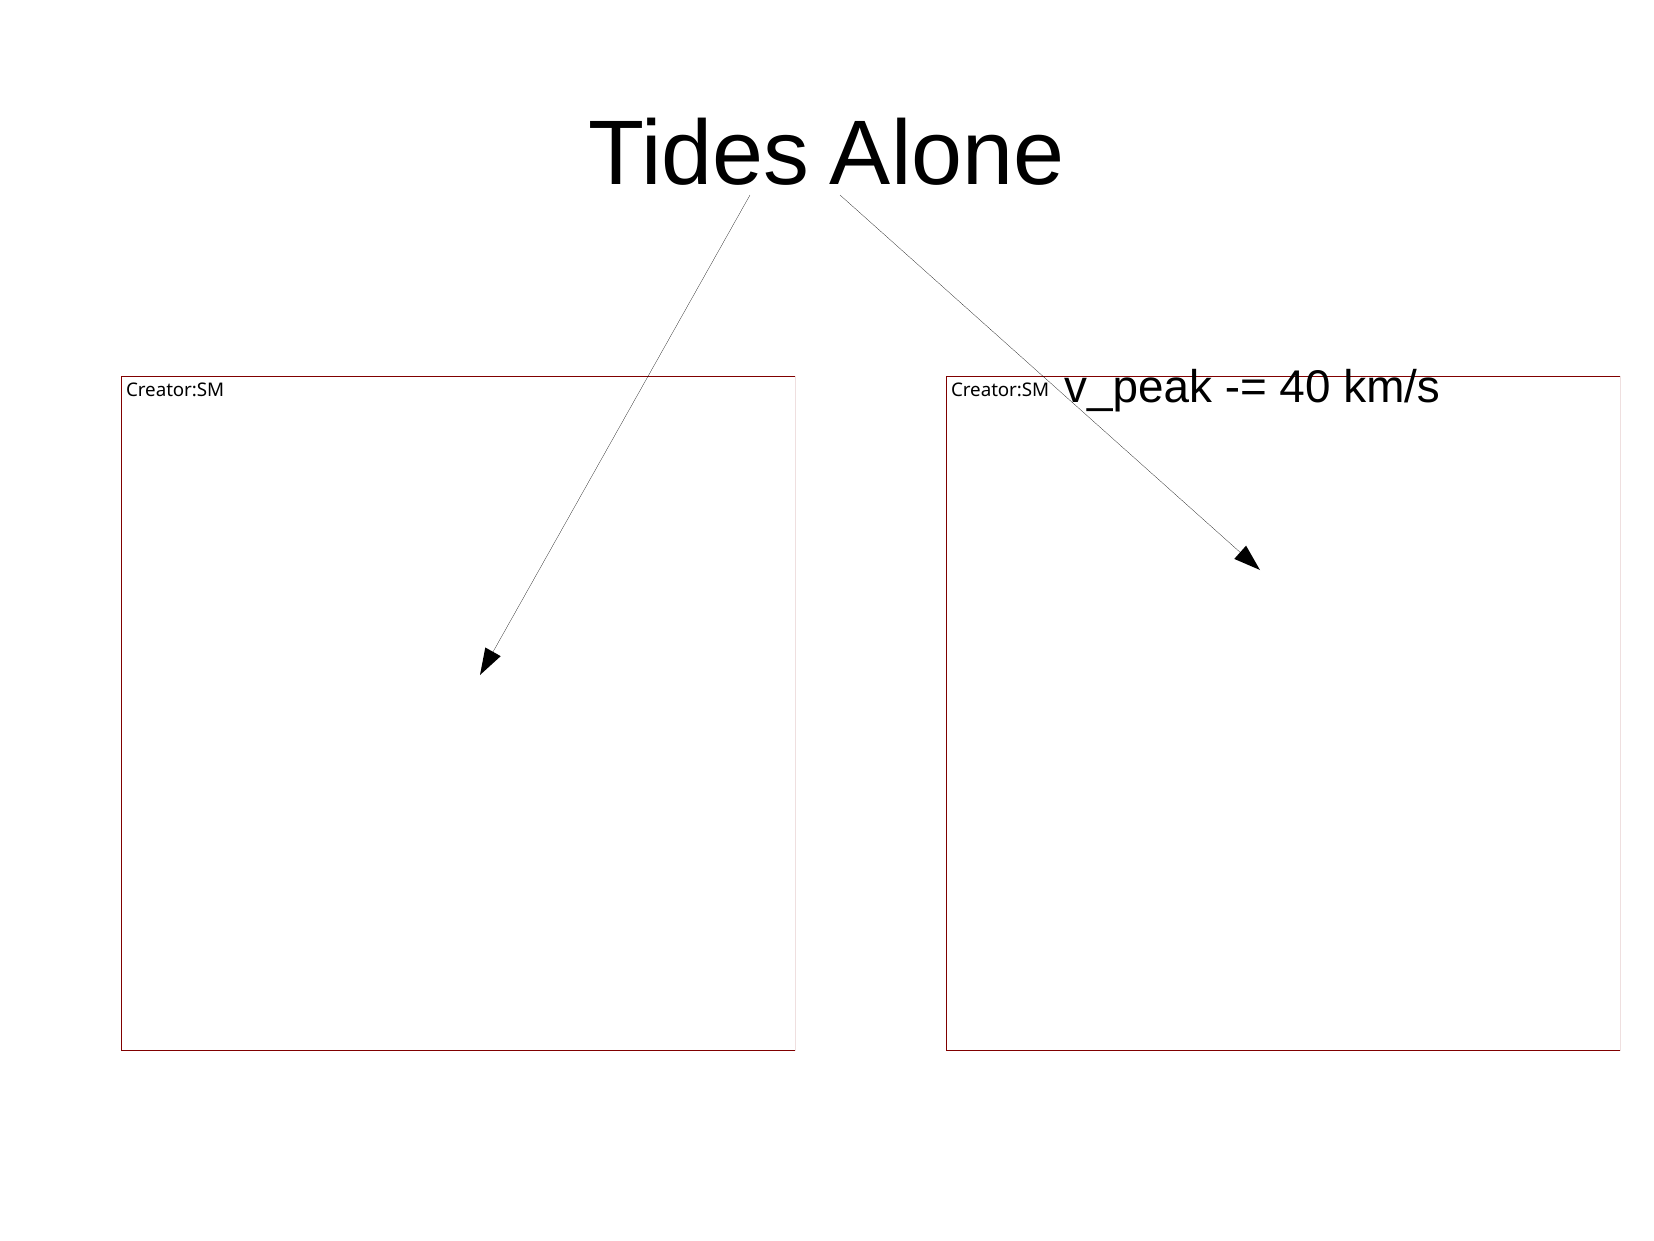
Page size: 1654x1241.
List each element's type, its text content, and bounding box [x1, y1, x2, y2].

title Tides Alone [82, 49, 1571, 257]
picture [945, 375, 1621, 1051]
text_box v_peak -= 40 km/s [1049, 383, 1091, 421]
picture [120, 375, 796, 1051]
text_box v_peak -= 40 km/s [1049, 353, 1456, 421]
